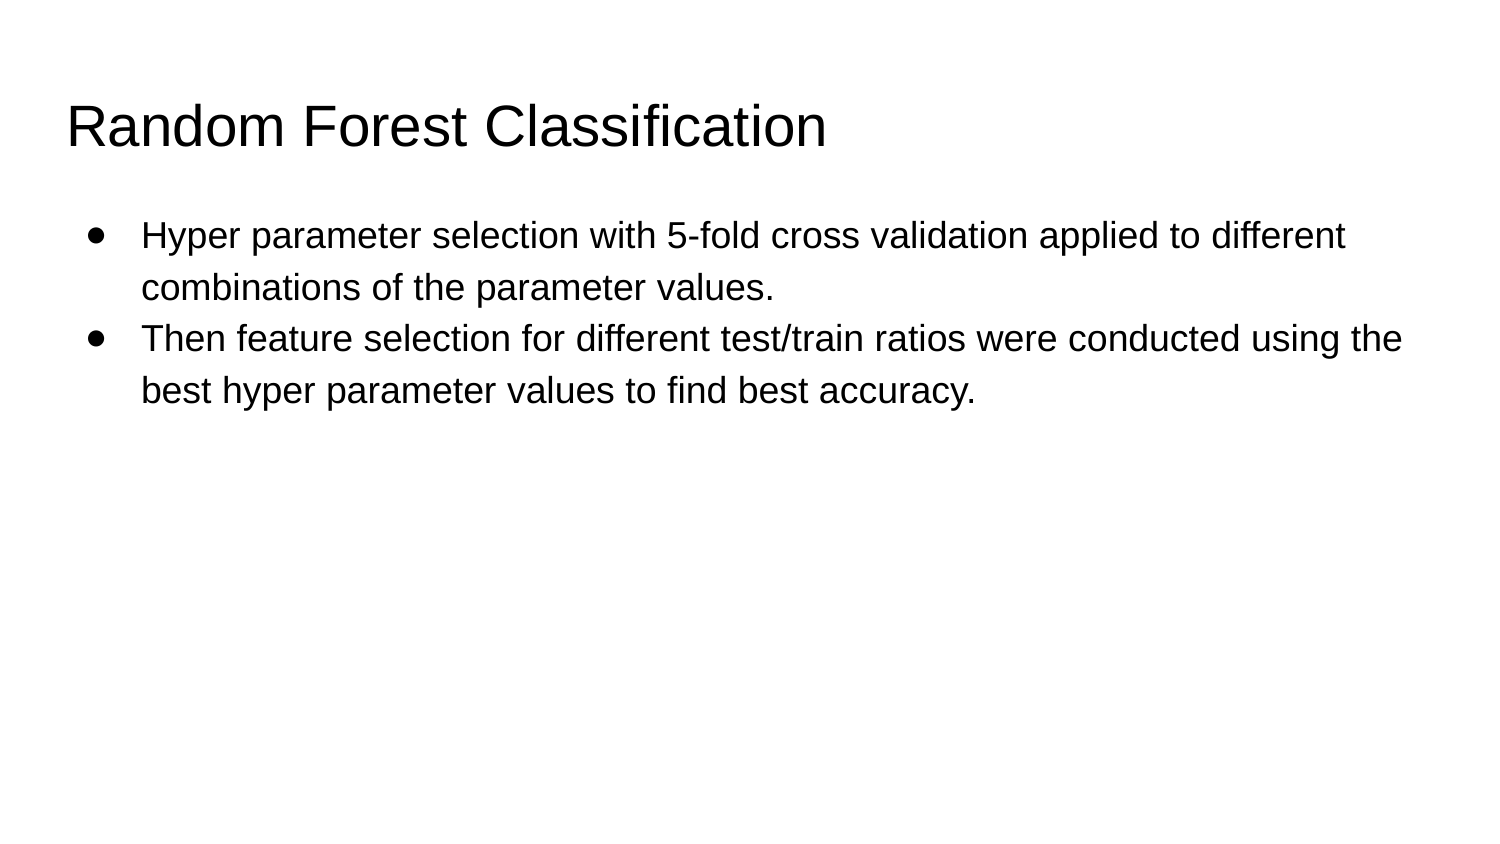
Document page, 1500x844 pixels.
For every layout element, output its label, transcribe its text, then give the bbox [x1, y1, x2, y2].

list Hyper parameter selection with 5-fold cross validation applied to different combinations of the parameter values. Then feature selection for different test/train ratios were conducted using the best hyper parameter values to find best accuracy. [51, 189, 1449, 750]
title Random Forest Classification [51, 72, 1449, 167]
